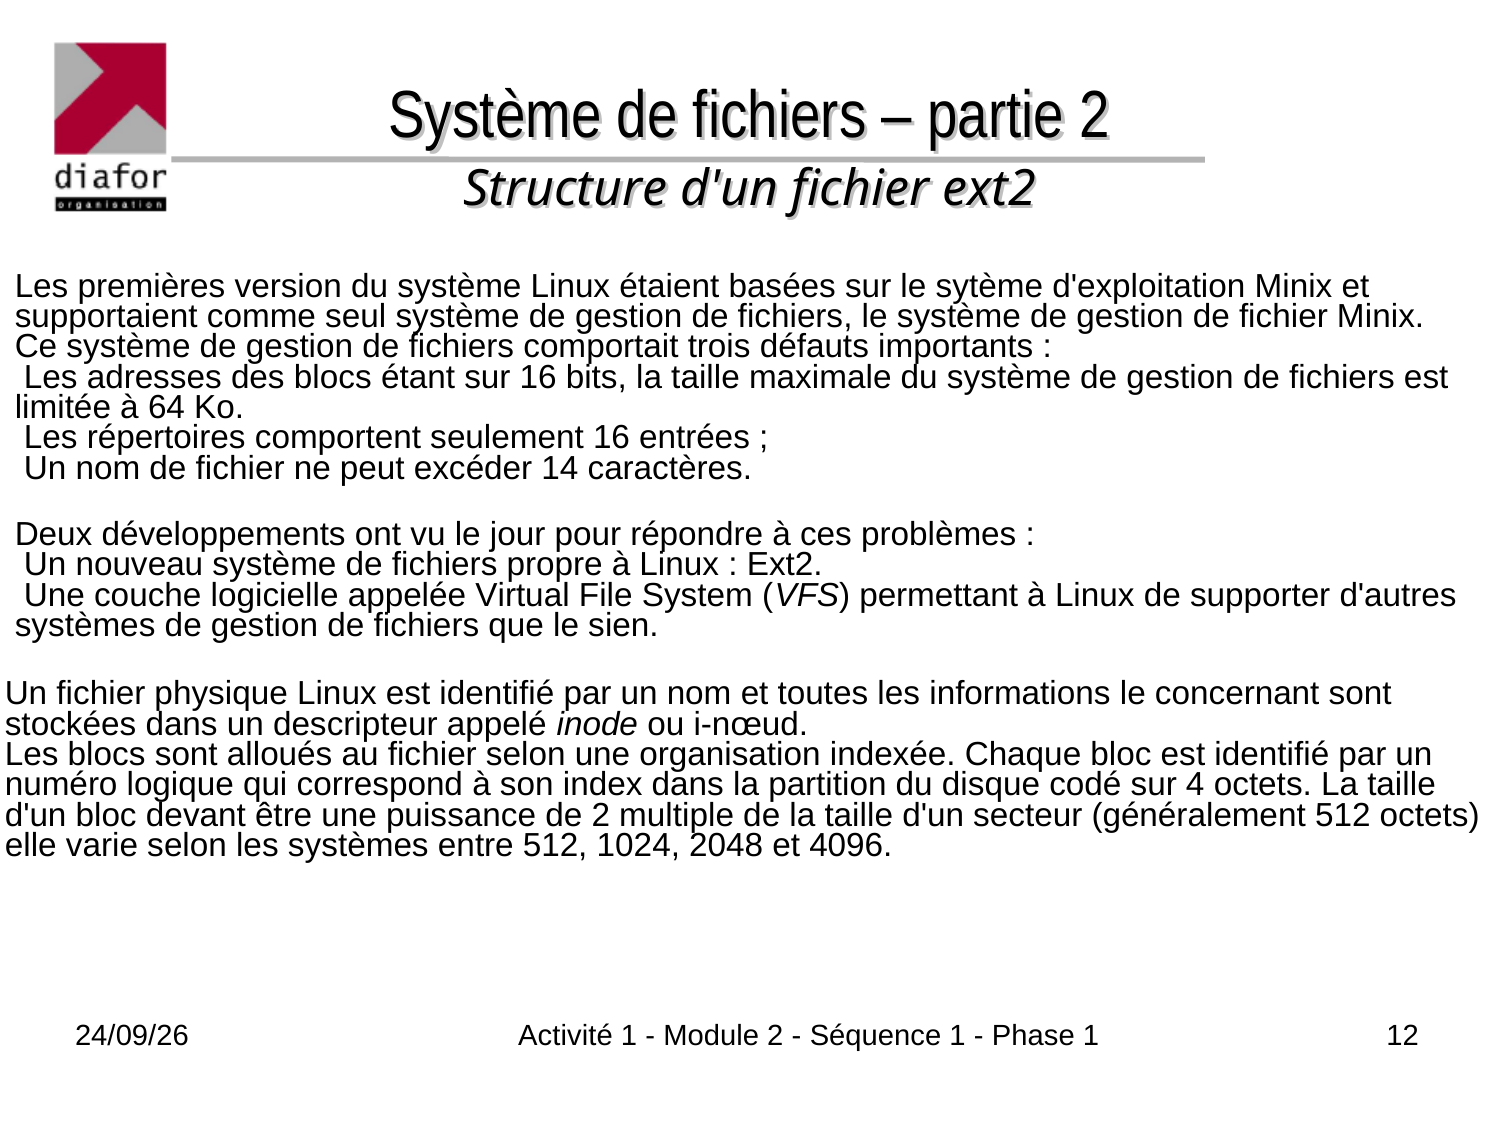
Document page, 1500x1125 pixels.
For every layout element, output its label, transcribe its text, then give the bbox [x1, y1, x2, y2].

text_box Les premières version du système Linux étaient basées sur le sytème d'exploitation Minix et supportaient comme seul système de gestion de fichiers, le système de gestion de fichier Minix. Ce système de gestion de fichiers comportait trois défauts importants : Les adresses des blocs étant sur 16 bits, la taille maximale du système de gestion de fichiers est limitée à 64 Ko. Les répertoires comportent seulement 16 entrées ; Un nom de fichier ne peut excéder 14 caractères. [0, 265, 1466, 493]
text_box Un fichier physique Linux est identifié par un nom et toutes les informations le concernant sont stockées dans un descripteur appelé inode ou i-nœud. Les blocs sont alloués au fichier selon une organisation indexée. Chaque bloc est identifié par un numéro logique qui correspond à son index dans la partition du disque codé sur 4 octets. La taille d'un bloc devant être une puissance de 2 multiple de la taille d'un secteur (généralement 512 octets) elle varie selon les systèmes entre 512, 1024, 2048 et 4096. [0, 673, 1497, 870]
title Système de fichiers – partie 2 Structure d'un fichier ext2 [75, 45, 1426, 250]
text_box Deux développements ont vu le jour pour répondre à ces problèmes : Un nouveau système de fichiers propre à Linux : Ext2. Une couche logicielle appelée Virtual File System (VFS) permettant à Linux de supporter d'autres systèmes de gestion de fichiers que le sien. [0, 513, 1482, 650]
picture [53, 42, 168, 213]
